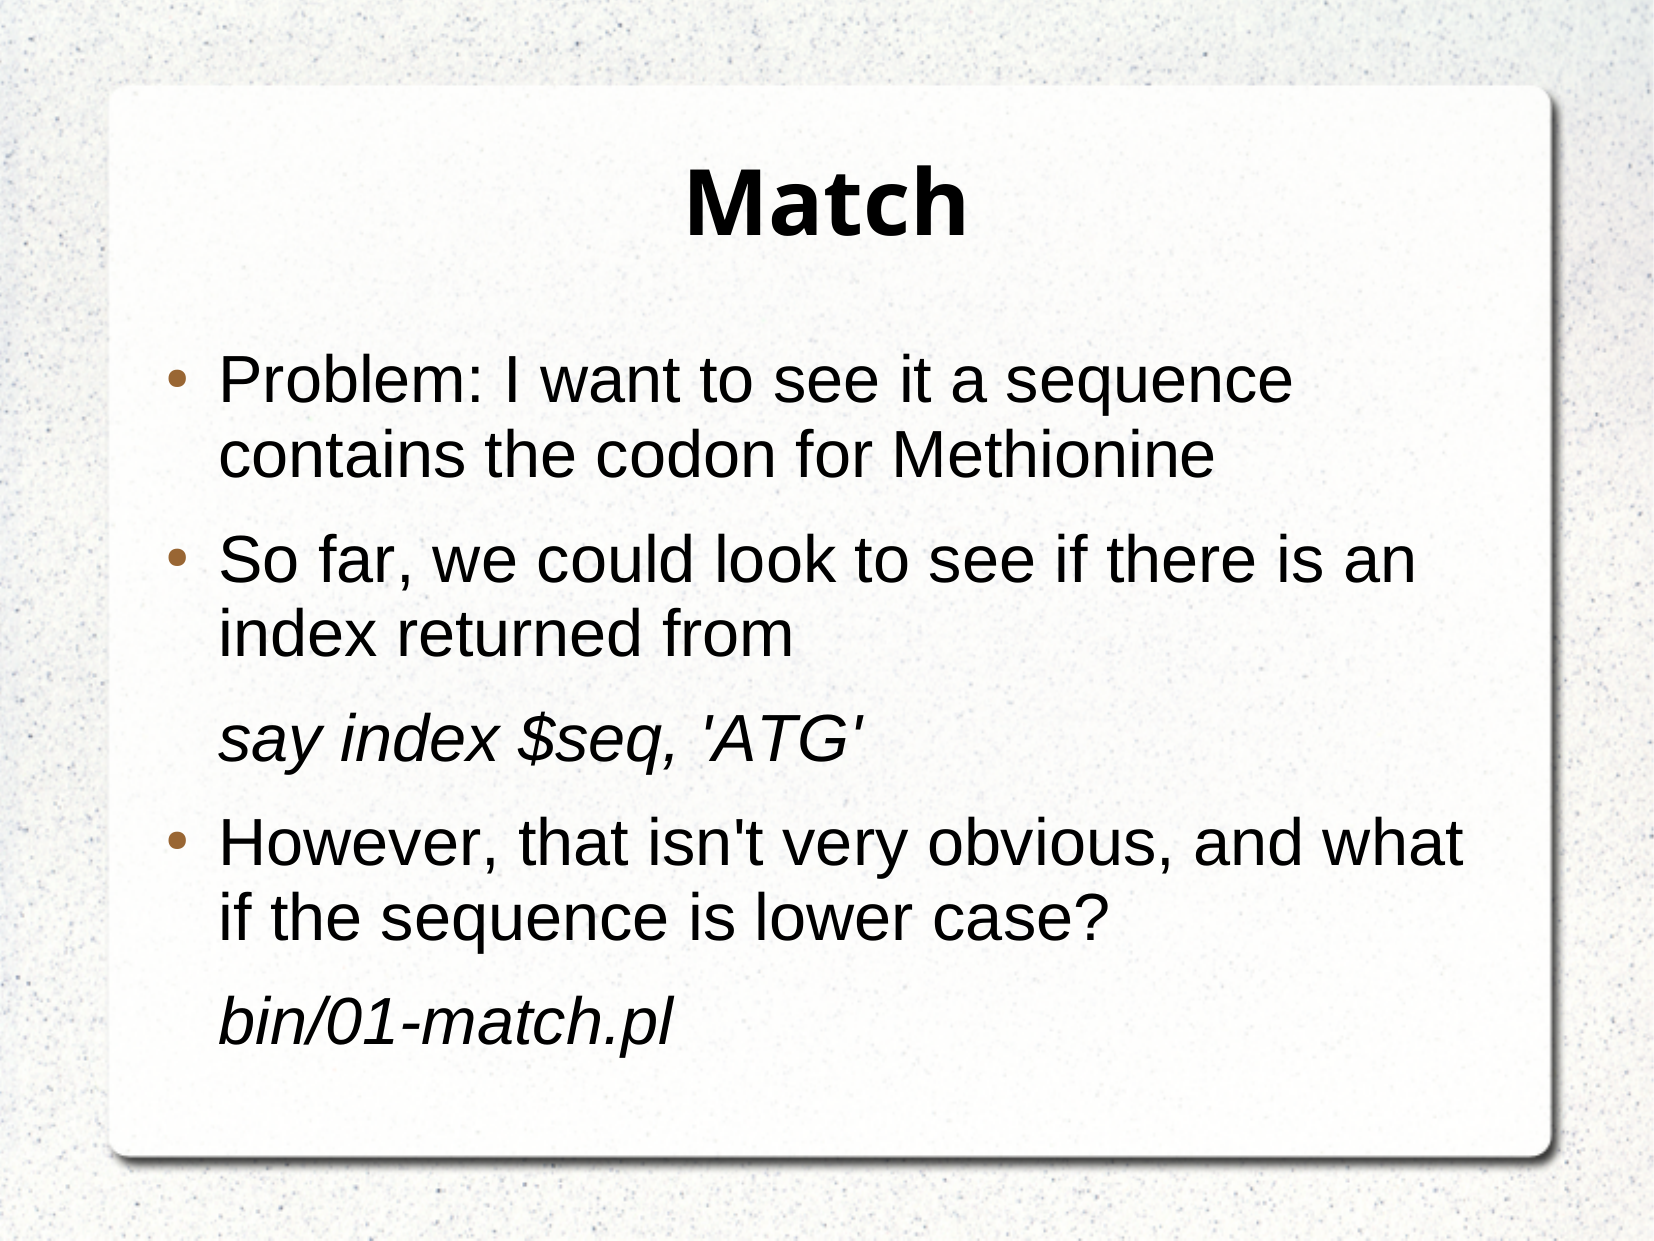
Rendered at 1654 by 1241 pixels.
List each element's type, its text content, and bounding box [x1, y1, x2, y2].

list Problem: I want to see it a sequence contains the codon for Methionine So far, we could look to see if there is an index returned from say index $seq, 'ATG' However, that isn't very obvious, and what if the sequence is lower case? bin/01-match.pl [147, 342, 1506, 1057]
picture [0, 0, 1654, 1241]
title Match [118, 96, 1536, 304]
